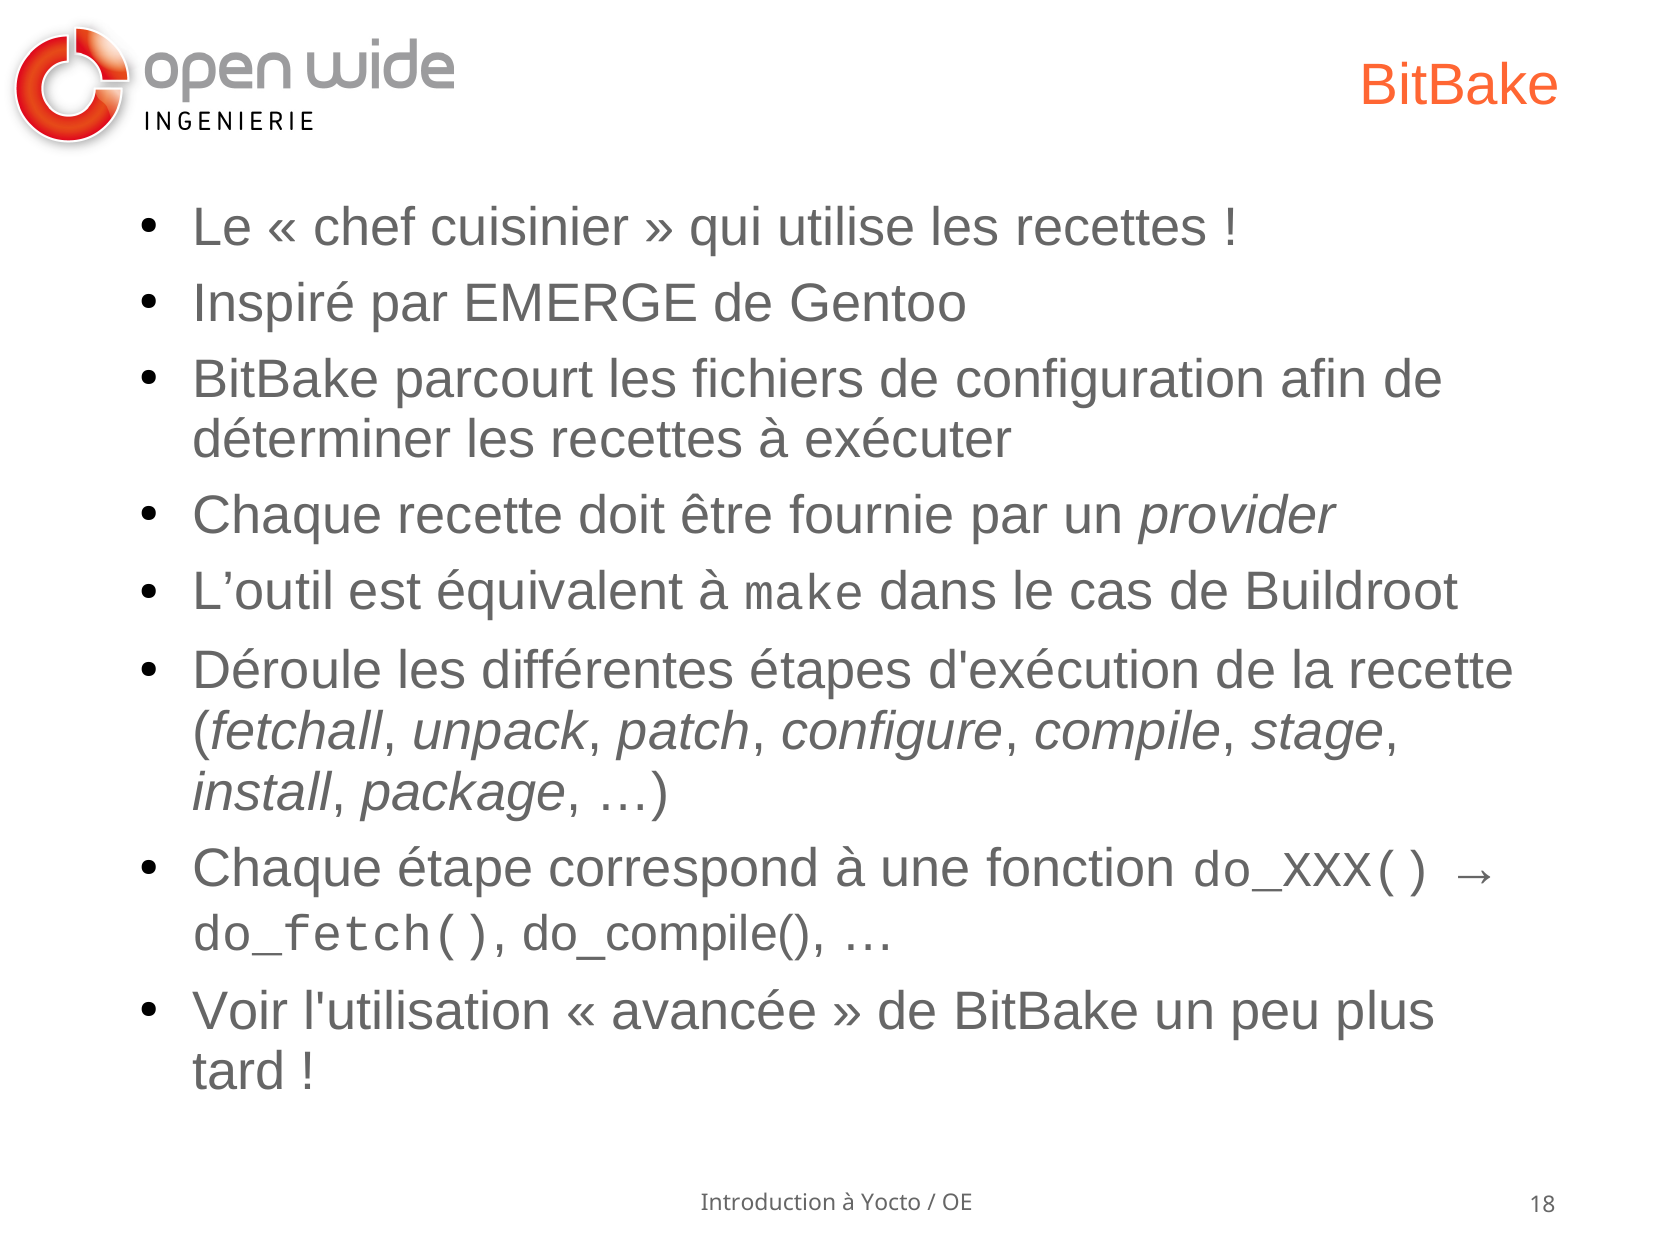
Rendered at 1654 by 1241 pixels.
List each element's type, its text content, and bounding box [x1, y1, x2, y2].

picture [0, 0, 454, 161]
title BitBake [602, 12, 1561, 157]
list Le « chef cuisinier » qui utilise les recettes ! Inspiré par EMERGE de Gentoo BitBake parcourt les fichiers de configuration afin de déterminer les recettes à exécuter Chaque recette doit être fournie par un provider L’outil est équivalent à make dans le cas de Buildroot Déroule les différentes étapes d'exécution de la recette (fetchall, unpack, patch, configure, compile, stage, install, package, …) Chaque étape correspond à une fonction do_XXX() → do_fetch(), do_compile(), … Voir l'utilisation « avancée » de BitBake un peu plus tard ! [121, 196, 1534, 1106]
